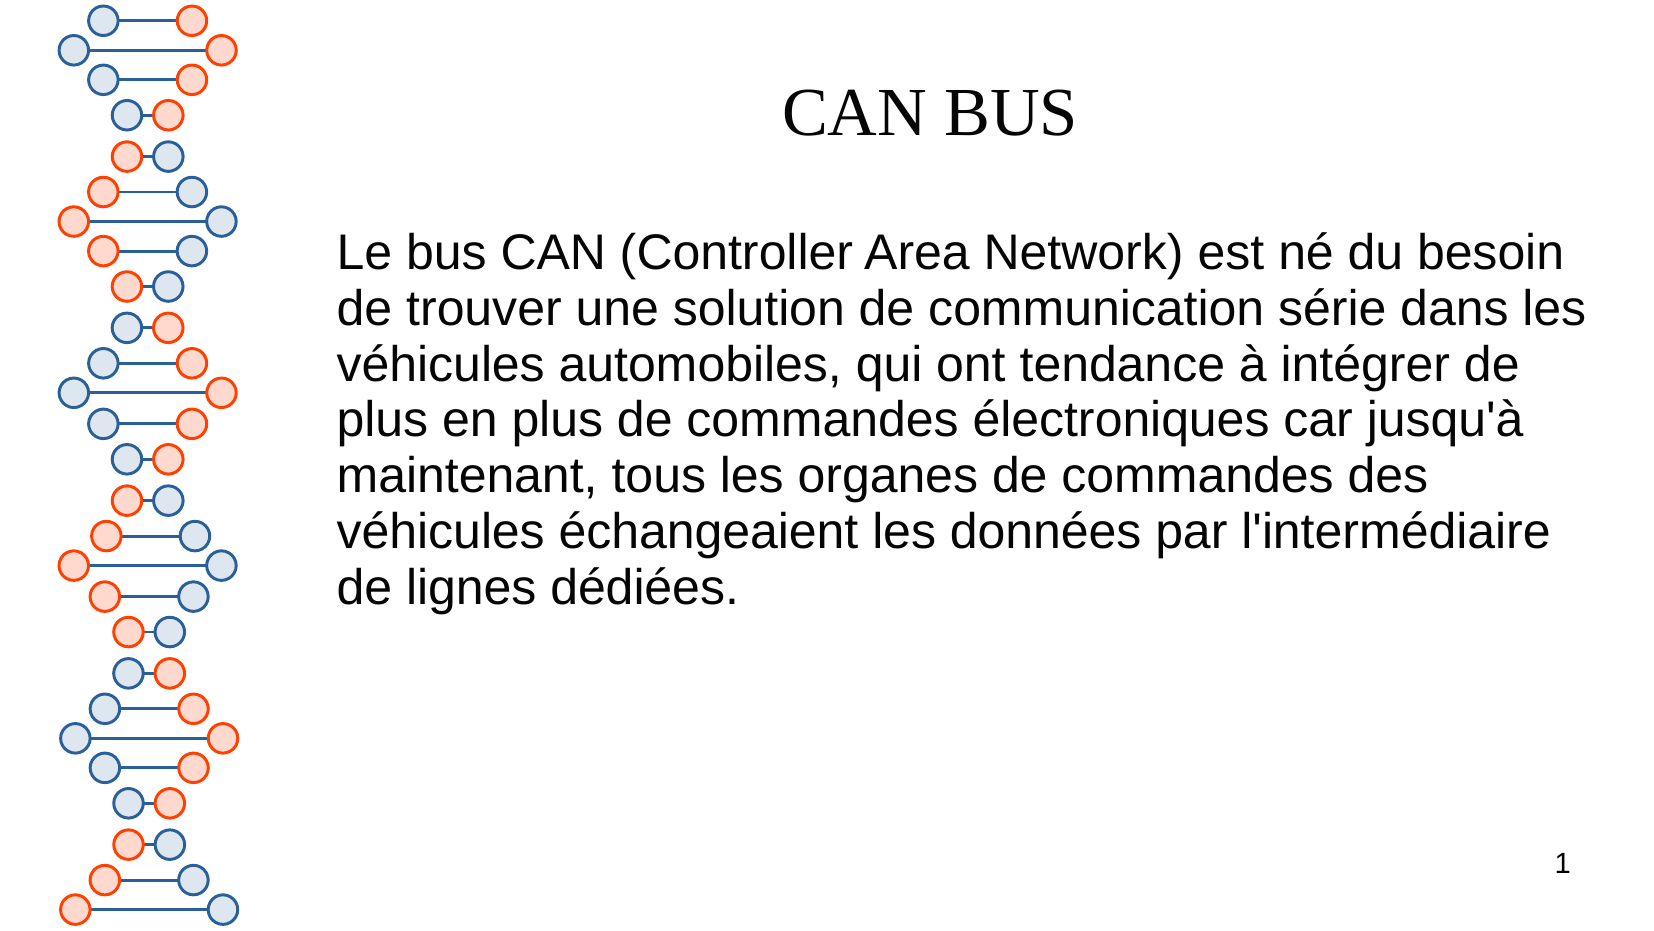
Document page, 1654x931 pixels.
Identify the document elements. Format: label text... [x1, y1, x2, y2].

title CAN BUS [265, 35, 1595, 189]
list Le bus CAN (Controller Area Network) est né du besoin de trouver une solution de communication série dans les véhicules automobiles, qui ont tendance à intégrer de plus en plus de commandes électroniques car jusqu'à maintenant, tous les organes de commandes des véhicules échangeaient les données par l'intermédiaire de lignes dédiées. [265, 224, 1595, 764]
